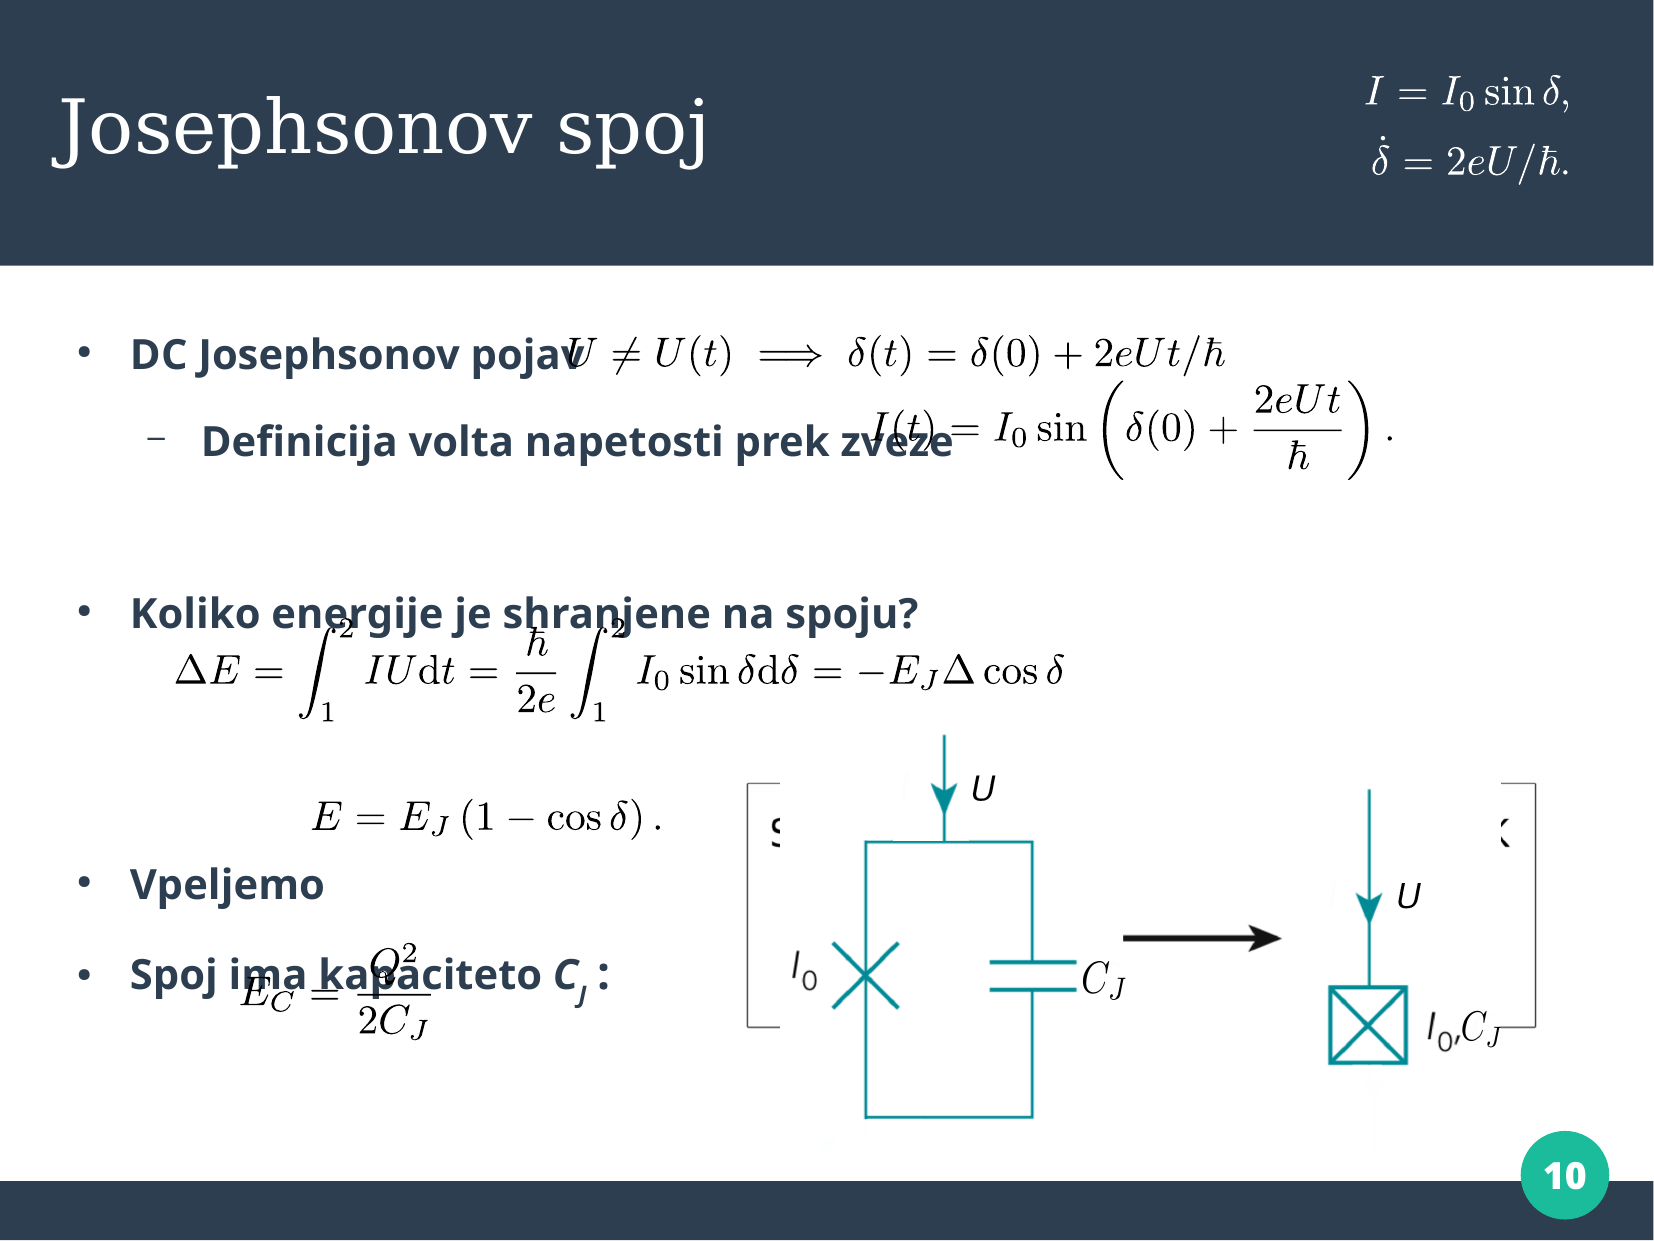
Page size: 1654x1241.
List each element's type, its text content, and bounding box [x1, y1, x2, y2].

text_box [636, 655, 656, 684]
text_box [463, 798, 473, 841]
text_box [1276, 394, 1293, 414]
text_box [364, 655, 385, 684]
text_box [587, 811, 601, 831]
text_box [322, 702, 334, 722]
text_box [654, 670, 669, 691]
text_box [680, 664, 694, 685]
text_box [984, 664, 1001, 685]
text_box [1539, 145, 1560, 176]
text_box [1126, 411, 1144, 442]
text_box [1047, 654, 1065, 685]
text_box [971, 336, 989, 367]
text_box [1012, 427, 1026, 448]
text_box [921, 669, 939, 691]
text_box [431, 816, 449, 837]
text_box [923, 409, 934, 451]
text_box [889, 655, 920, 684]
text_box [1447, 146, 1465, 175]
text_box [1347, 380, 1369, 481]
text_box [900, 335, 911, 377]
text_box [380, 1004, 410, 1035]
text_box [884, 340, 897, 367]
text_box [1543, 75, 1561, 105]
text_box [758, 654, 779, 685]
text_box [708, 665, 730, 684]
text_box [339, 618, 353, 638]
text_box [612, 336, 641, 375]
text_box [1002, 664, 1021, 685]
text_box [538, 693, 555, 713]
text_box [370, 947, 400, 986]
text_box [359, 1006, 377, 1034]
text_box [1054, 422, 1064, 441]
title Josephsonov spoj [59, 49, 1595, 207]
text_box [894, 409, 904, 451]
text_box [993, 335, 1004, 377]
text_box [1065, 422, 1087, 441]
text_box [1518, 143, 1535, 185]
text_box [1183, 335, 1200, 377]
text_box [696, 665, 706, 684]
text_box [1488, 146, 1518, 176]
text_box [631, 798, 641, 841]
text_box [298, 627, 336, 720]
text_box [1136, 337, 1165, 367]
text_box [691, 335, 701, 377]
text_box [594, 702, 606, 722]
text_box [610, 800, 628, 831]
text_box [1485, 85, 1499, 106]
picture [780, 721, 1501, 1152]
text_box [870, 412, 890, 441]
list DC Josephsonov pojav Definicija volta napetosti prek zveze Koliko energije je shranjene na spoju? Vpeljemo Spoj ima kapaciteto CJ : [59, 324, 1595, 1152]
text_box [720, 335, 730, 377]
text_box [943, 653, 974, 684]
text_box [1327, 386, 1341, 414]
text_box [738, 654, 756, 685]
text_box [410, 1019, 428, 1041]
text_box [907, 414, 920, 442]
text_box [1023, 664, 1038, 685]
text_box [566, 811, 585, 831]
text_box [781, 654, 799, 685]
text_box [478, 802, 493, 830]
text_box [1468, 156, 1485, 176]
text_box [175, 653, 207, 684]
text_box [703, 340, 717, 367]
text_box [271, 991, 294, 1012]
text_box [994, 412, 1014, 441]
text_box [1116, 347, 1133, 367]
text_box [209, 655, 240, 684]
text_box [568, 337, 598, 367]
text_box [1365, 76, 1385, 105]
text_box [518, 684, 535, 713]
text_box [1563, 100, 1569, 113]
text_box [1149, 409, 1159, 451]
text_box [1054, 341, 1082, 370]
text_box [1167, 340, 1181, 367]
text_box [240, 976, 271, 1006]
text_box [441, 657, 455, 685]
text_box [1501, 86, 1511, 105]
text_box [1204, 337, 1225, 367]
text_box [848, 336, 866, 367]
text_box [403, 942, 416, 963]
text_box [1102, 380, 1124, 481]
text_box [1288, 440, 1310, 470]
text_box [1296, 384, 1326, 414]
text_box [1209, 416, 1238, 445]
text_box [871, 335, 881, 377]
text_box [1007, 338, 1025, 367]
text_box [1441, 76, 1461, 105]
text_box [1372, 145, 1390, 176]
text_box [1162, 413, 1181, 442]
text_box [656, 337, 686, 367]
text_box [1095, 338, 1113, 367]
text_box [547, 811, 564, 831]
text_box [387, 655, 417, 685]
text_box [1460, 91, 1474, 112]
text_box [1037, 422, 1052, 442]
text_box [399, 801, 430, 830]
text_box [1028, 335, 1039, 377]
text_box [1513, 86, 1535, 105]
text_box [1184, 409, 1194, 451]
text_box [759, 344, 822, 368]
text_box [527, 626, 548, 656]
text_box [570, 627, 608, 720]
text_box [311, 801, 342, 830]
text_box [611, 618, 625, 638]
text_box [419, 654, 440, 685]
text_box [1255, 385, 1273, 413]
